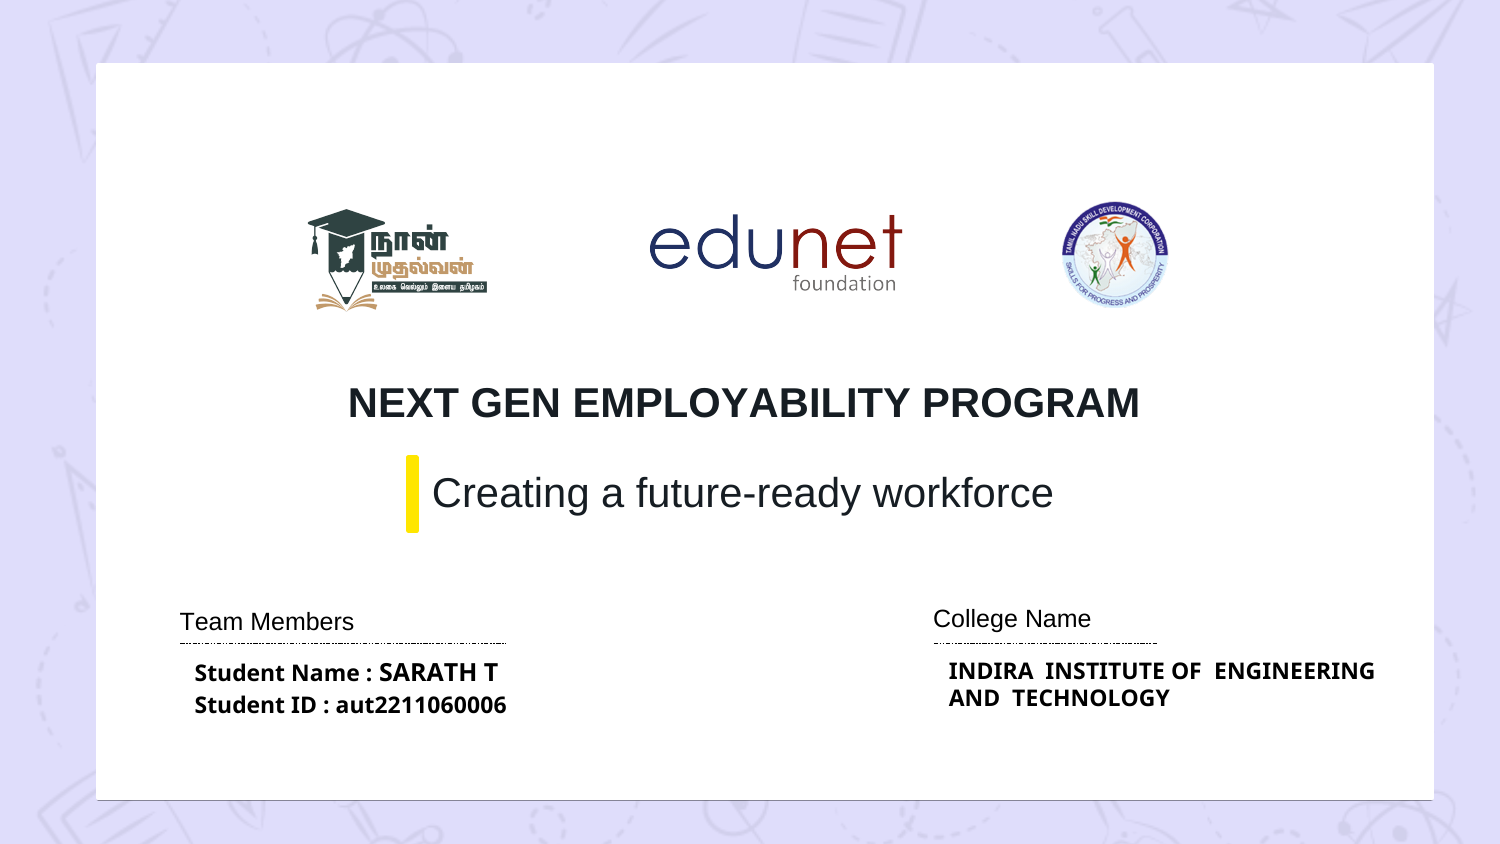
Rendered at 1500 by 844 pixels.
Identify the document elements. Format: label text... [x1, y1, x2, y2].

text_box College Name [918, 595, 1158, 641]
text_box Creating a future-ready workforce [416, 458, 1077, 525]
text_box INDIRA INSTITUTE OF ENGINEERING AND TECHNOLOGY [933, 648, 1399, 748]
text_box Student Name : SARATH T Student ID : aut2211060006 [179, 648, 780, 727]
picture [2, 0, 1500, 844]
text_box NEXT GEN EMPLOYABILITY PROGRAM [332, 368, 1158, 435]
text_box [98, 65, 1432, 798]
text_box Team Members [164, 597, 404, 643]
